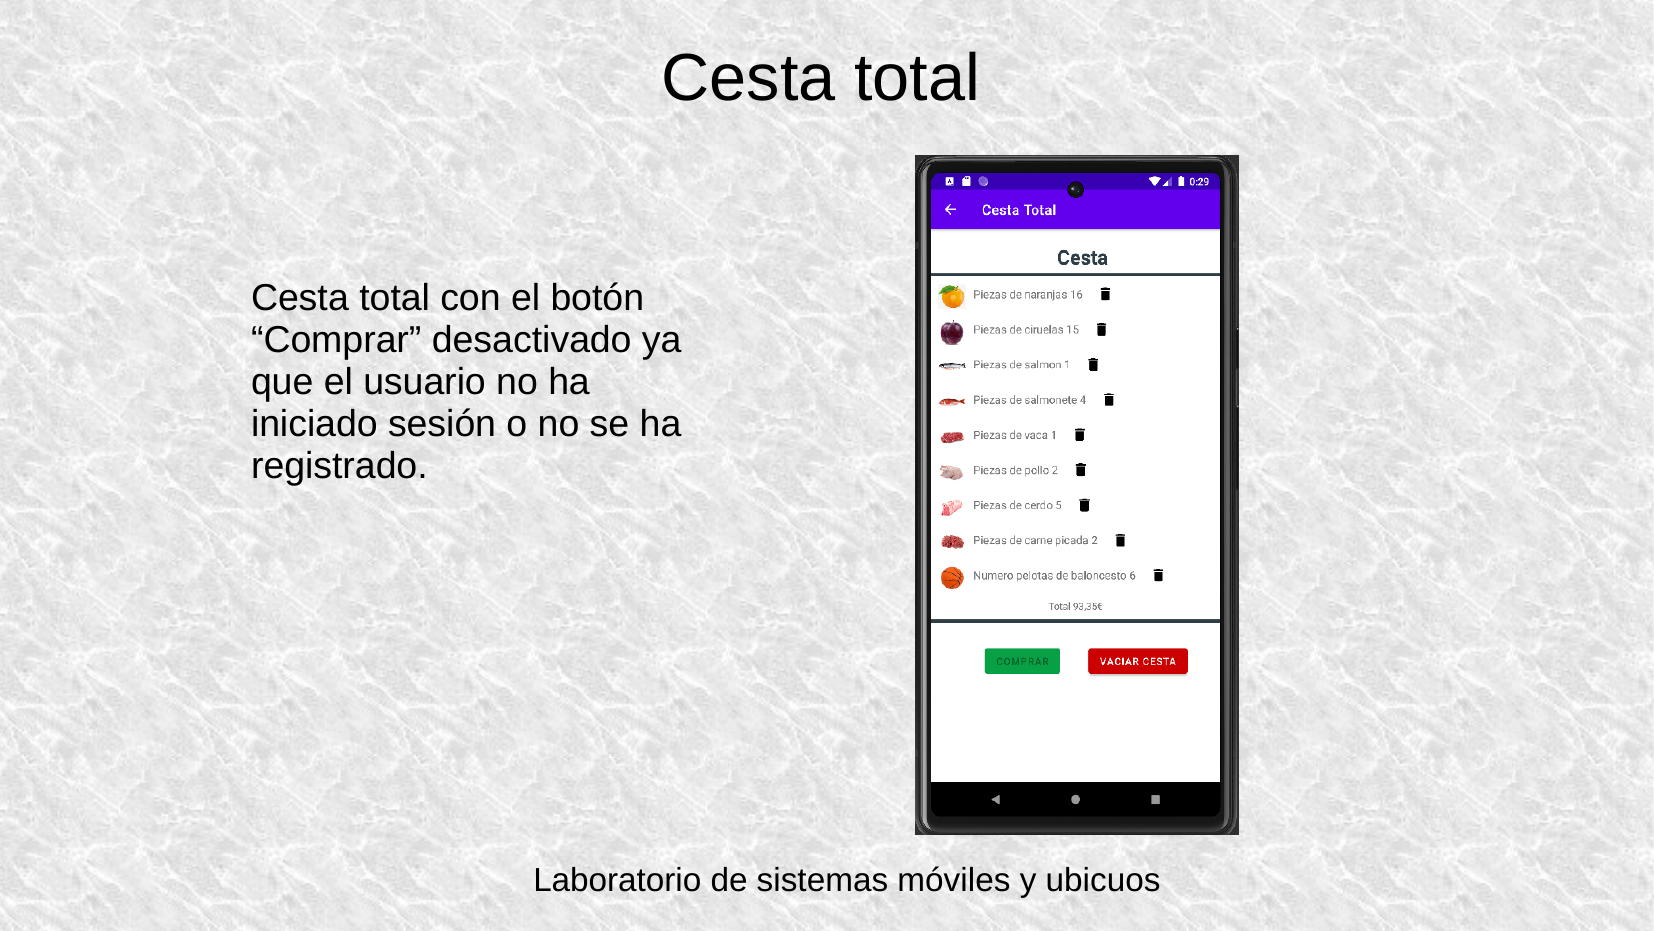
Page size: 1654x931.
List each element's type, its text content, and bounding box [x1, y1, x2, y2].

text_box Laboratorio de sistemas móviles y ubicuos [59, 854, 1565, 931]
picture [0, 0, 1654, 931]
text_box Cesta total con el botón “Comprar” desactivado ya que el usuario no ha iniciado sesión o no se ha registrado. [236, 269, 739, 495]
title Cesta total [76, 0, 1565, 156]
